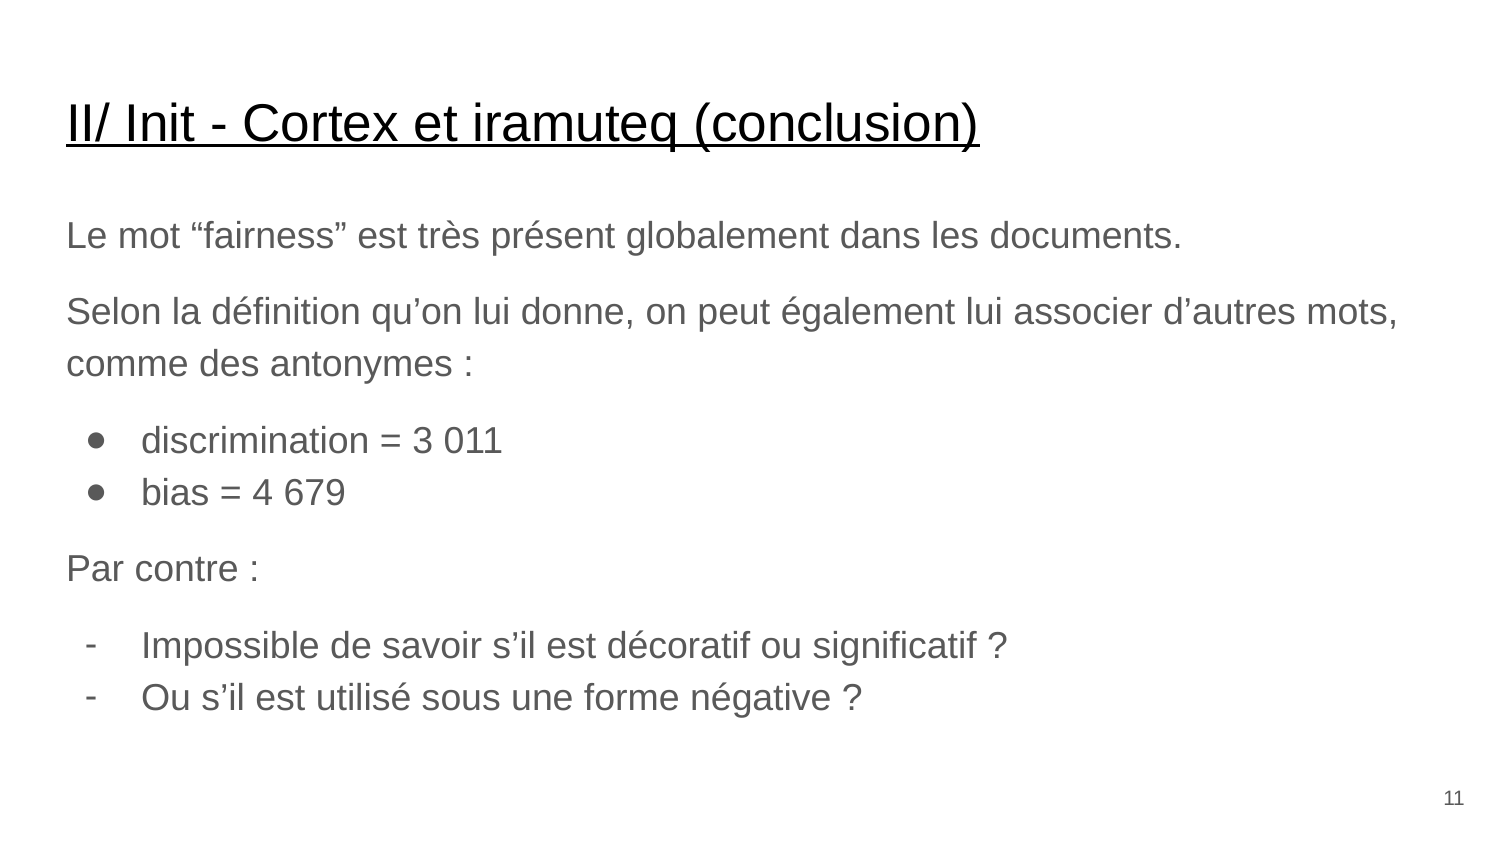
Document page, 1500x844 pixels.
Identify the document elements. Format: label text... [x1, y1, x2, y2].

slide_number <number> [1389, 764, 1480, 830]
title II/ Init - Cortex et iramuteq (conclusion) [51, 72, 1449, 167]
list Le mot “fairness” est très présent globalement dans les documents. Selon la définition qu’on lui donne, on peut également lui associer d’autres mots, comme des antonymes : discrimination = 3 011 bias = 4 679 Par contre : Impossible de savoir s’il est décoratif ou significatif ? Ou s’il est utilisé sous une forme négative ? [51, 189, 1449, 810]
